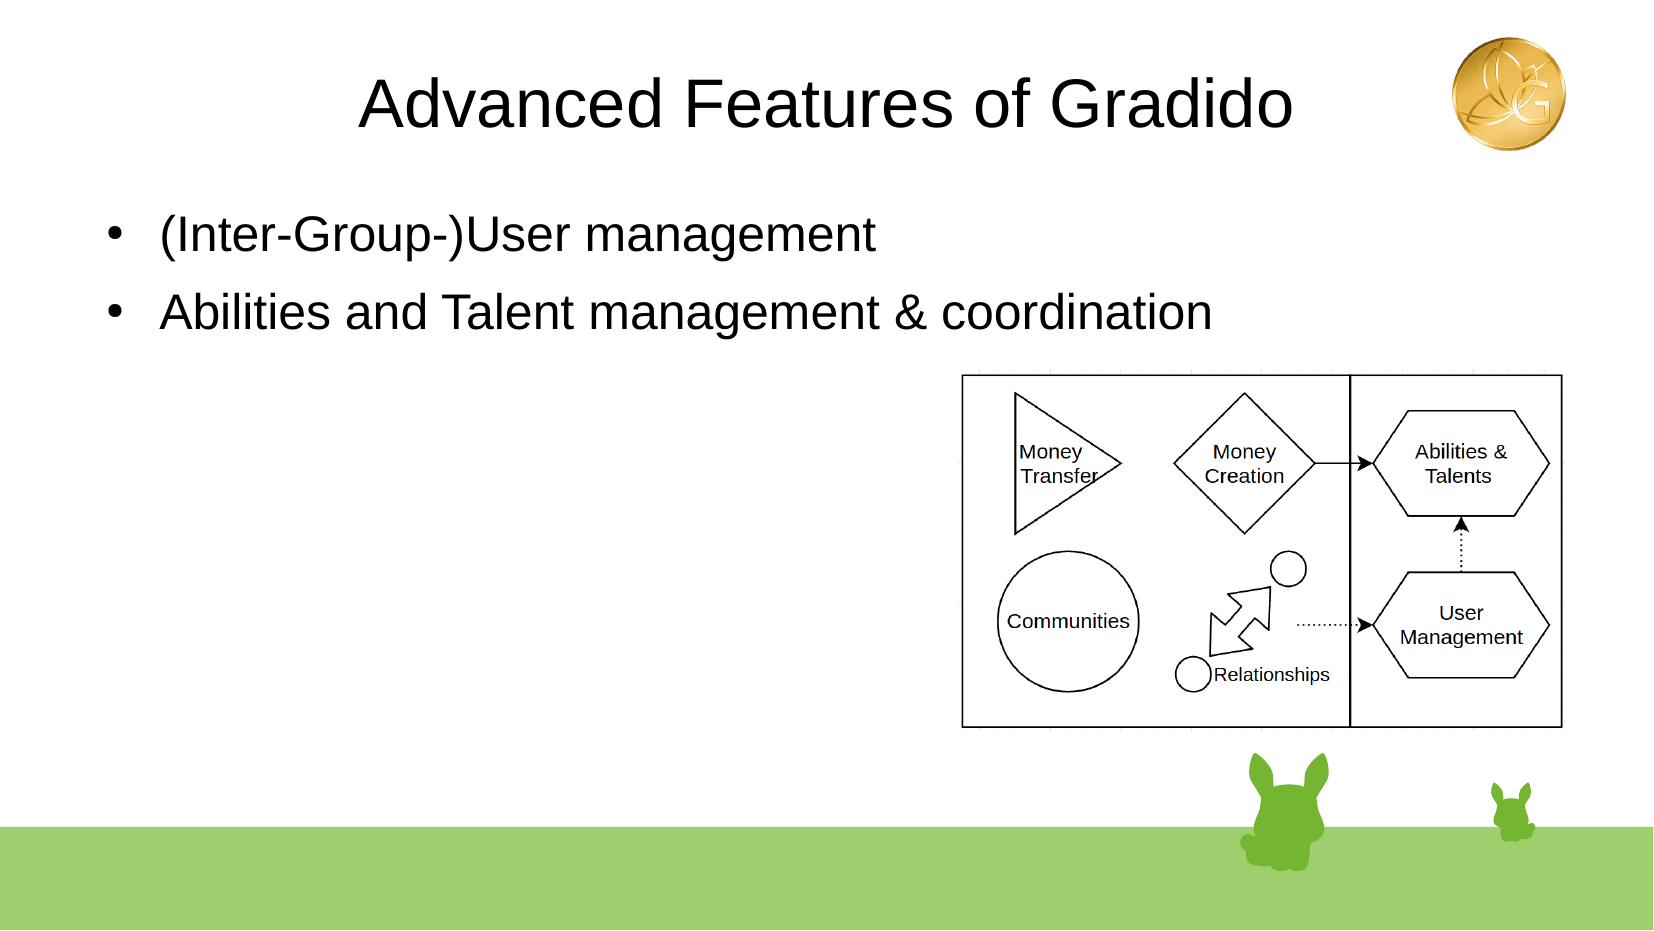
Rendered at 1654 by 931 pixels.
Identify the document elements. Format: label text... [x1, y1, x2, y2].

list (Inter-Group-)User management Abilities and Talent management & coordination [88, 206, 1565, 739]
picture [1452, 37, 1566, 151]
picture [958, 369, 1565, 731]
title Advanced Features of Gradido [88, 29, 1565, 178]
